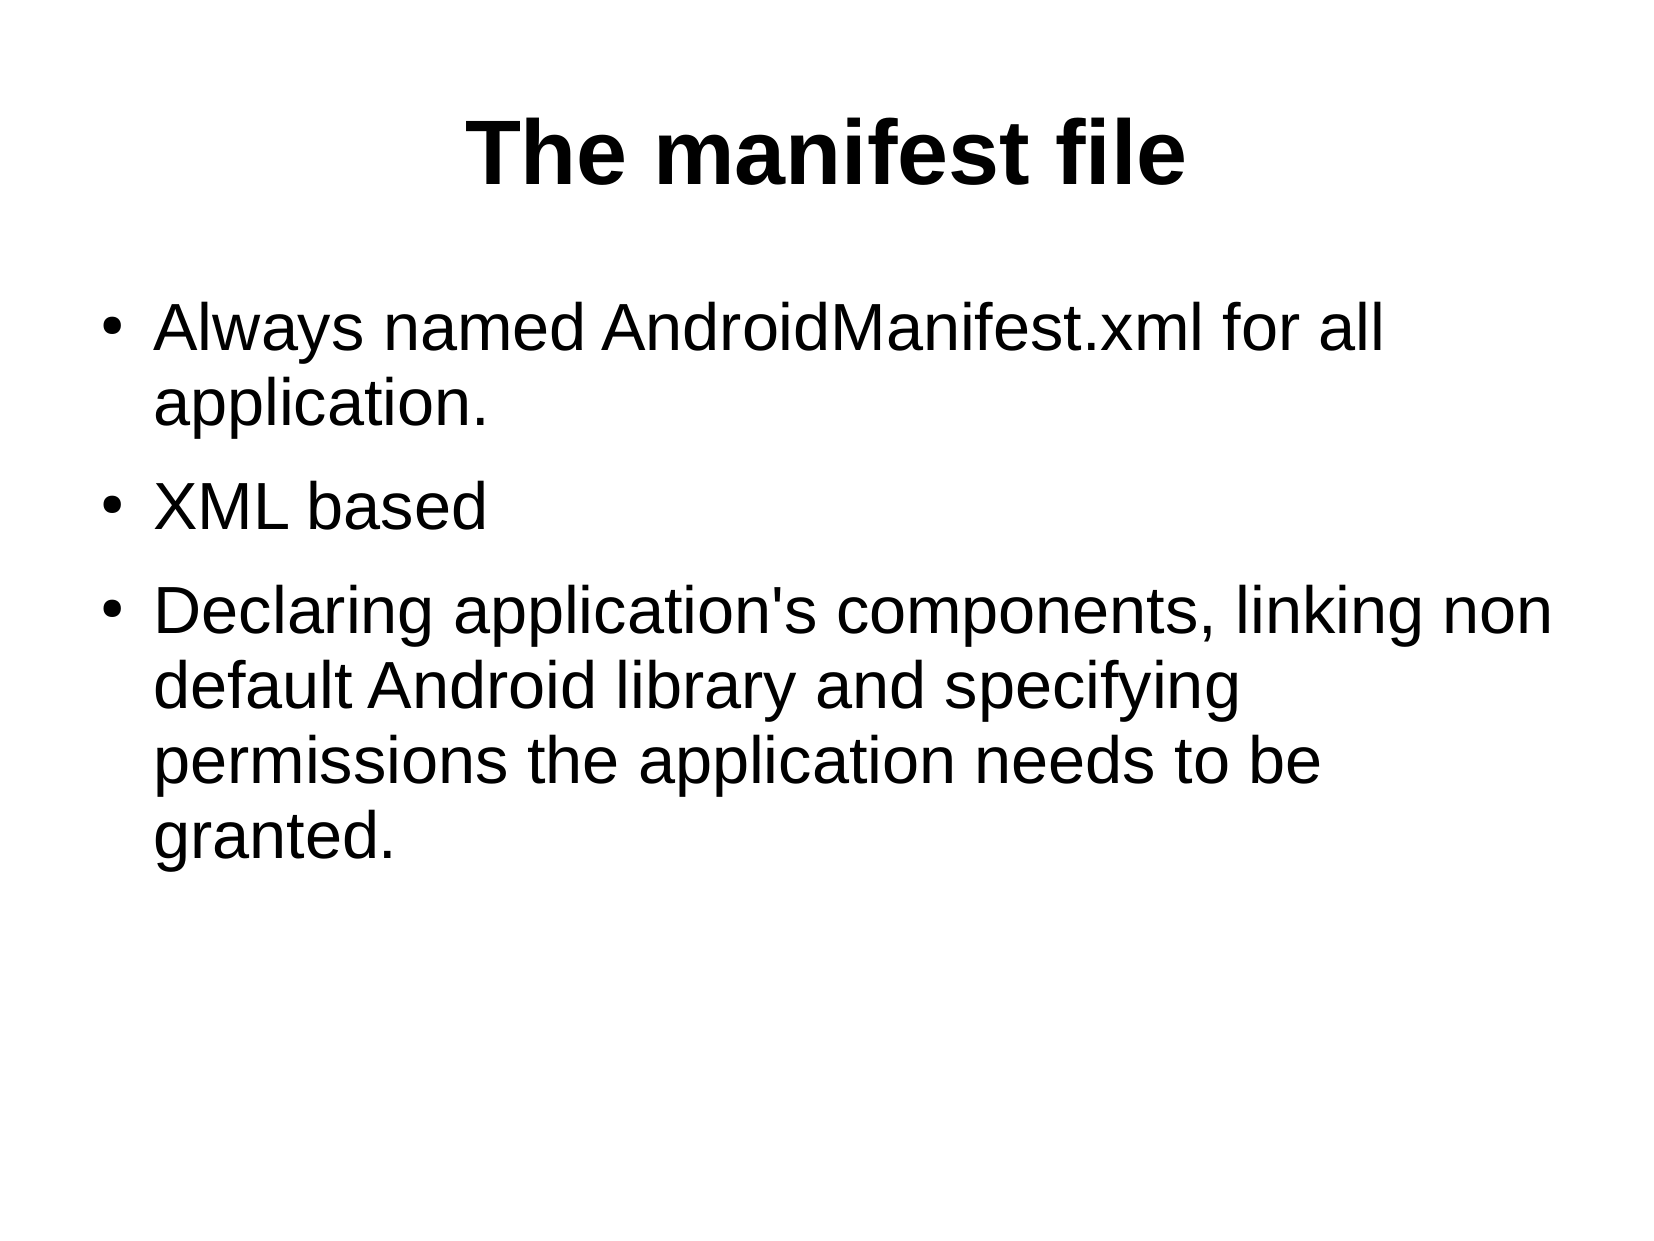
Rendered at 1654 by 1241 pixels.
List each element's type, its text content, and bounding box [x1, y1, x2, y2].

list Always named AndroidManifest.xml for all application. XML based Declaring application's components, linking non default Android library and specifying permissions the application needs to be granted. [82, 290, 1571, 1094]
title The manifest file [82, 56, 1571, 250]
